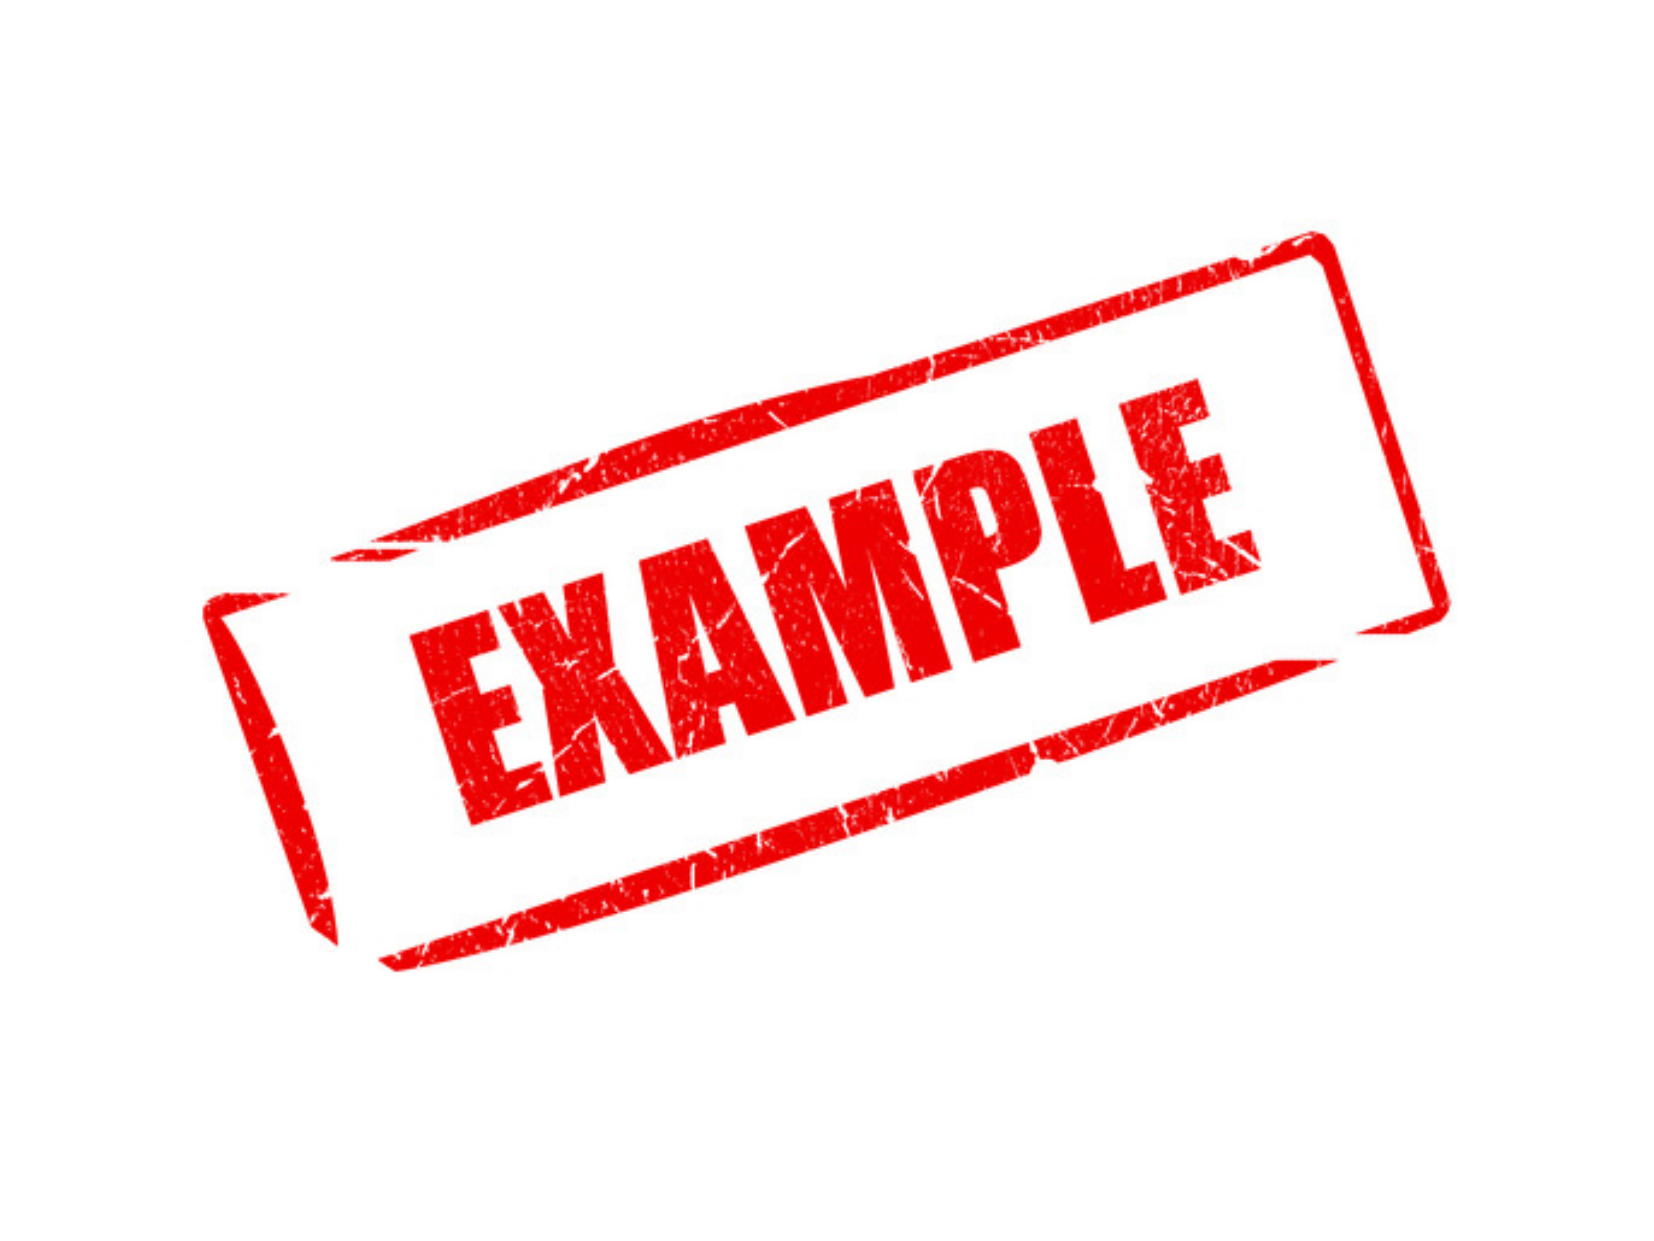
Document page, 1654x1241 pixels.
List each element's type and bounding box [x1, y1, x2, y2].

picture [165, 162, 1498, 1036]
